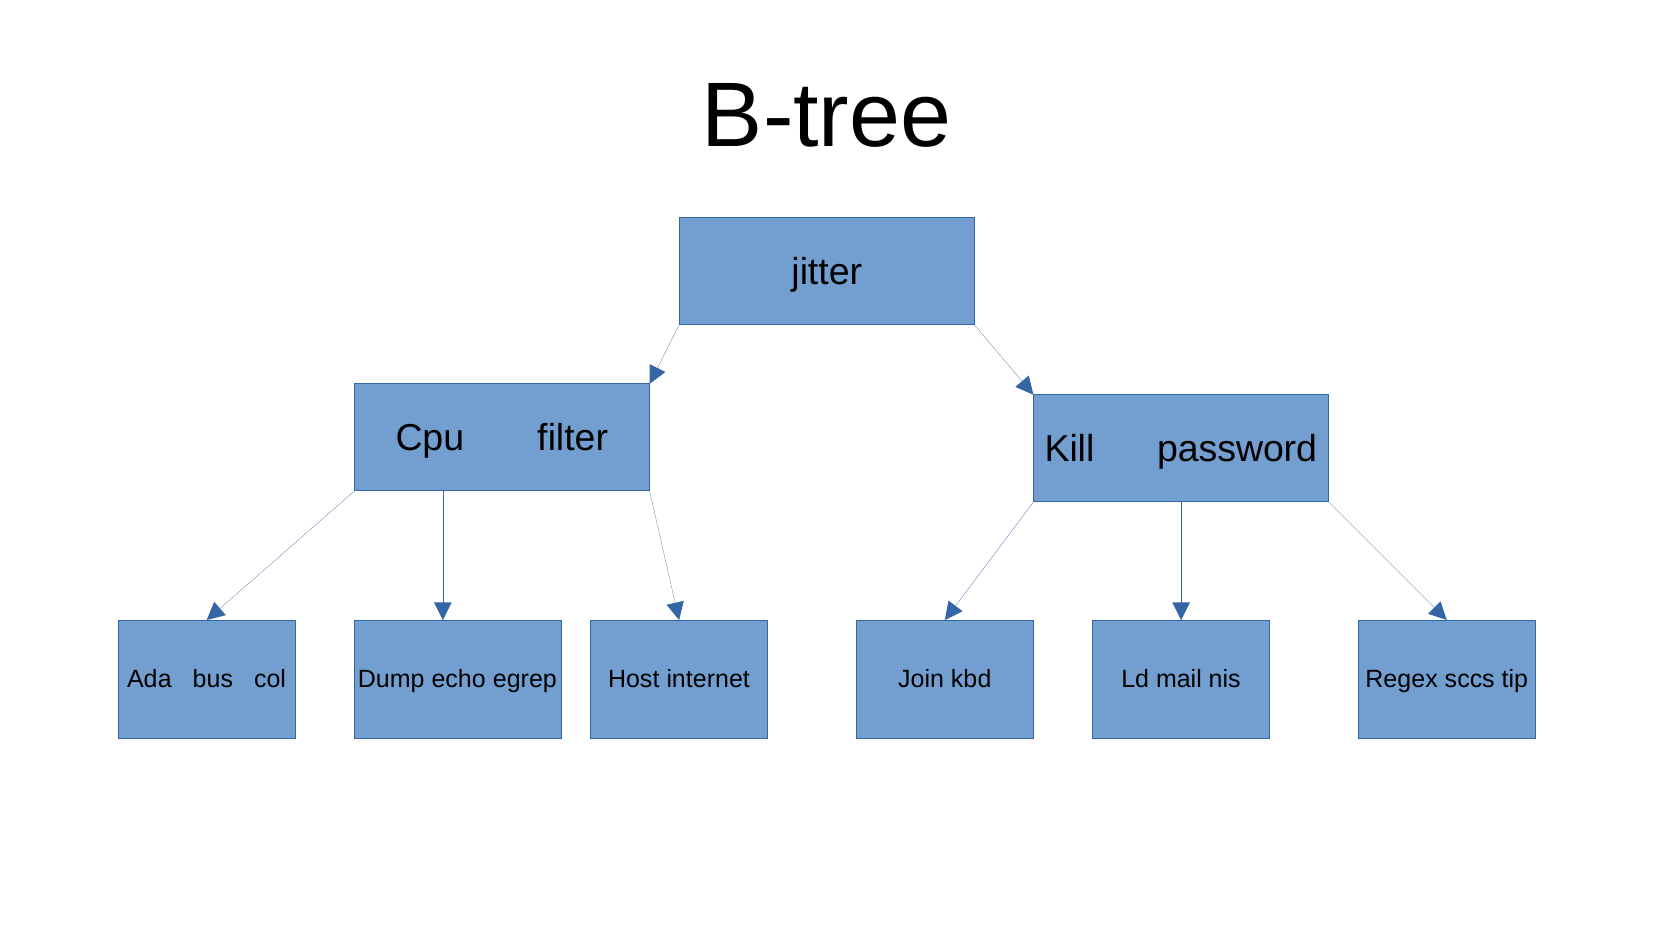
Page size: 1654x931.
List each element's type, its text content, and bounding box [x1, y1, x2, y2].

text_box Ada bus col [118, 620, 296, 739]
text_box Dump echo egrep [354, 620, 562, 739]
text_box Regex sccs tip [1358, 620, 1536, 739]
text_box Kill password [1033, 394, 1329, 502]
text_box jitter [679, 217, 975, 325]
text_box Join kbd [856, 620, 1034, 739]
text_box Host internet [590, 620, 768, 739]
title B-tree [82, 37, 1571, 193]
text_box Ld mail nis [1092, 620, 1270, 739]
text_box Cpu filter [354, 383, 650, 491]
